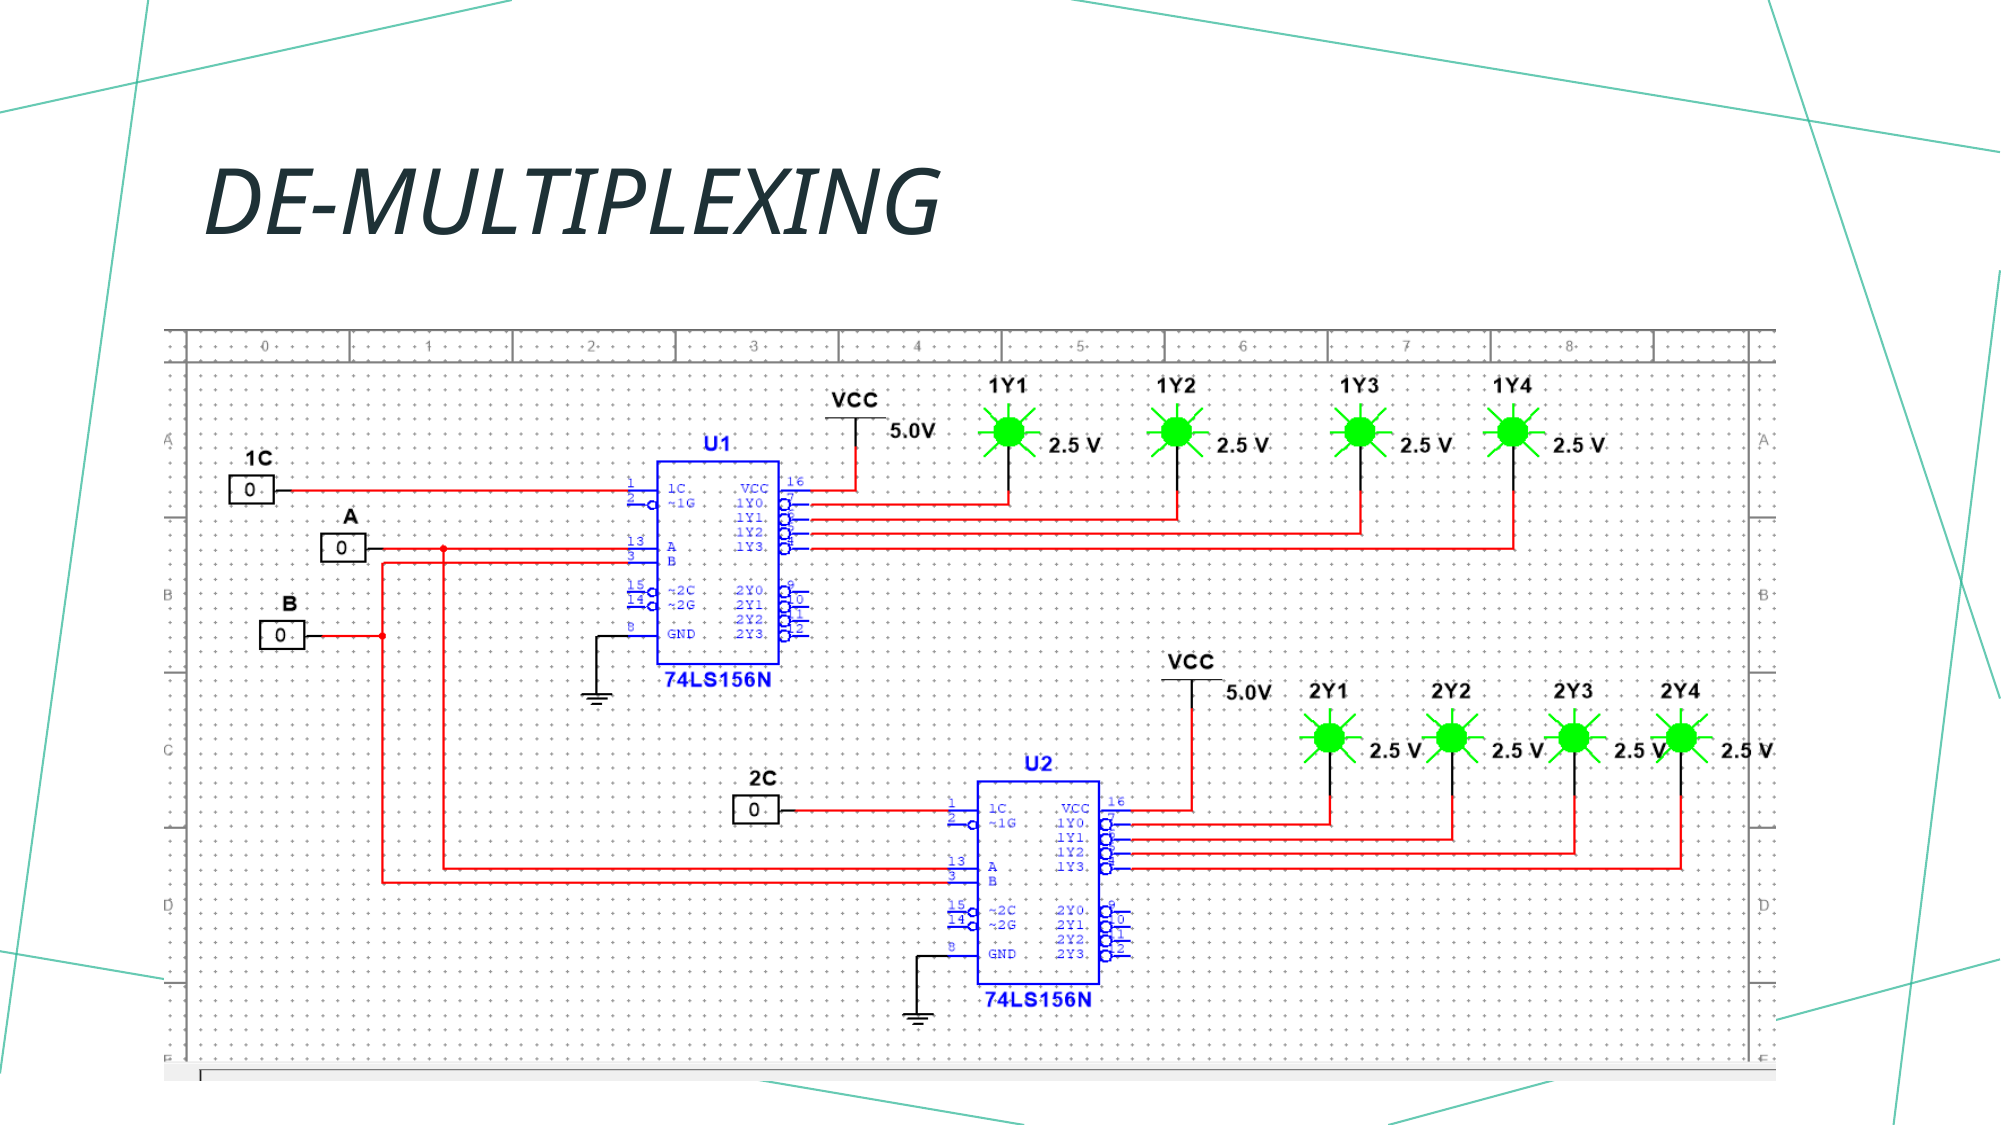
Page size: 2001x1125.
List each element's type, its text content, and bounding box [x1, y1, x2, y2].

title De-multiplexing [187, 87, 1813, 315]
picture [164, 329, 1776, 1081]
